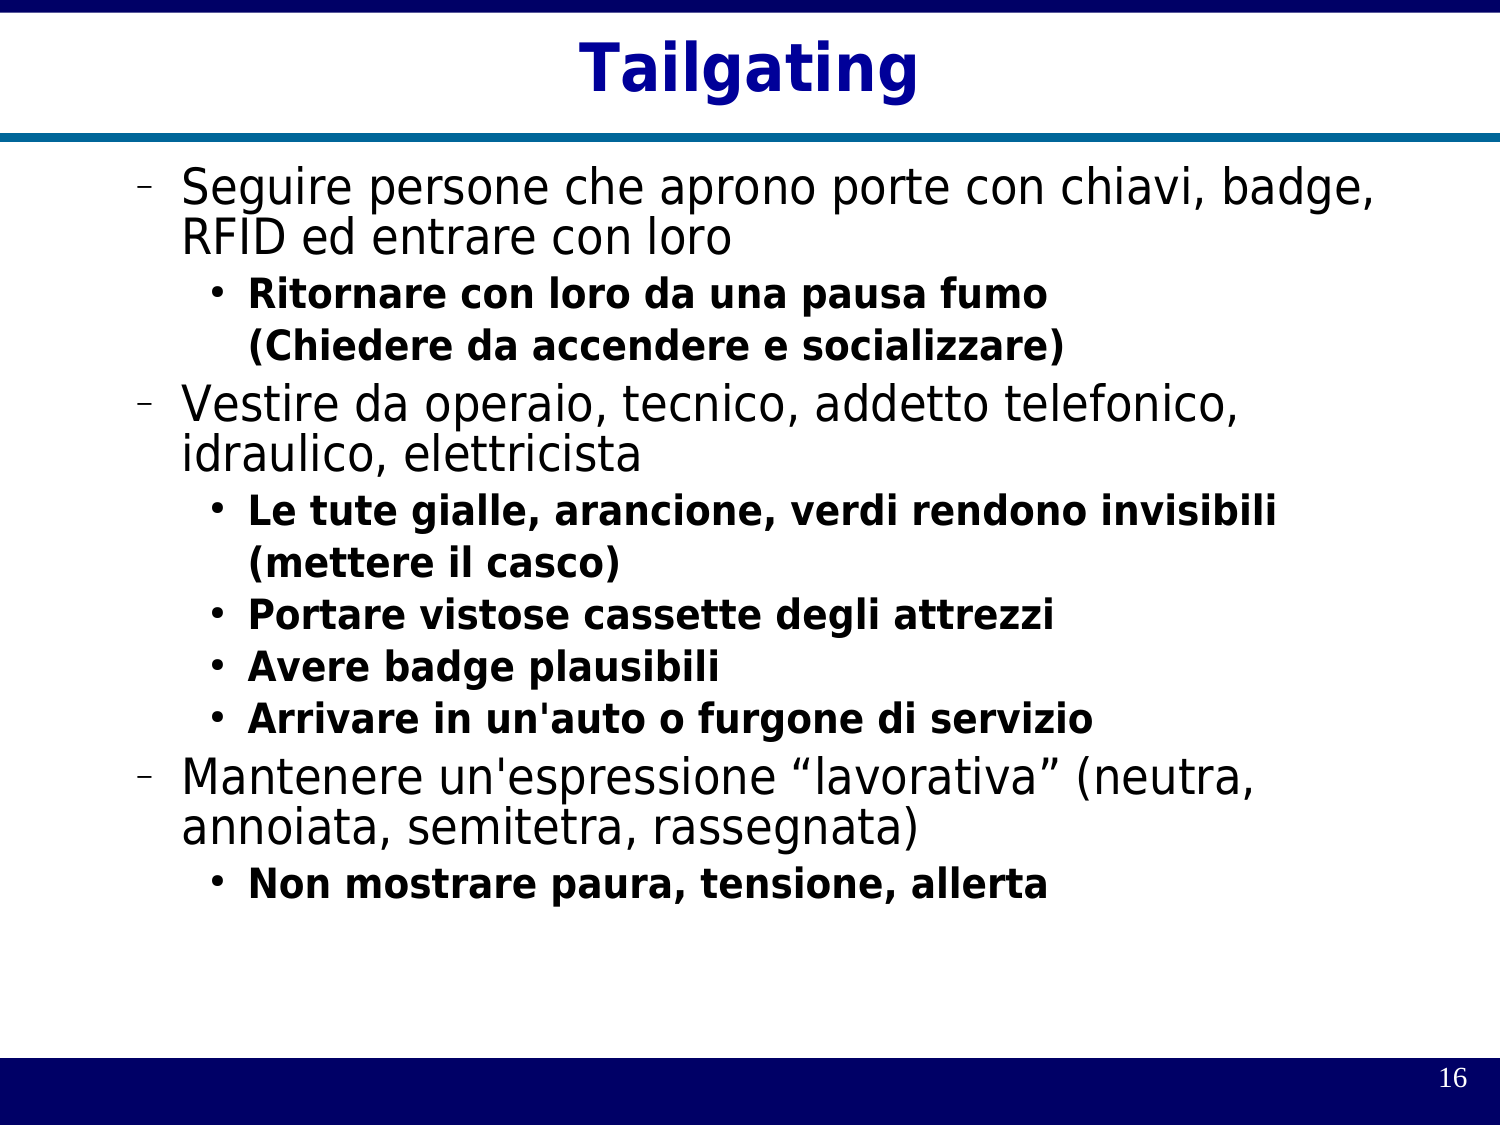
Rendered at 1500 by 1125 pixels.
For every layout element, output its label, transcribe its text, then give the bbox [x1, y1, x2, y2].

title Tailgating [62, 29, 1438, 113]
list Seguire persone che aprono porte con chiavi, badge, RFID ed entrare con loro Ritornare con loro da una pausa fumo (Chiedere da accendere e socializzare) Vestire da operaio, tecnico, addetto telefonico, idraulico, elettricista Le tute gialle, arancione, verdi rendono invisibili (mettere il casco) Portare vistose cassette degli attrezzi Avere badge plausibili Arrivare in un'auto o furgone di servizio Mantenere un'espressione “lavorativa” (neutra, annoiata, semitetra, rassegnata) Non mostrare paura, tensione, allerta [60, 164, 1436, 1027]
